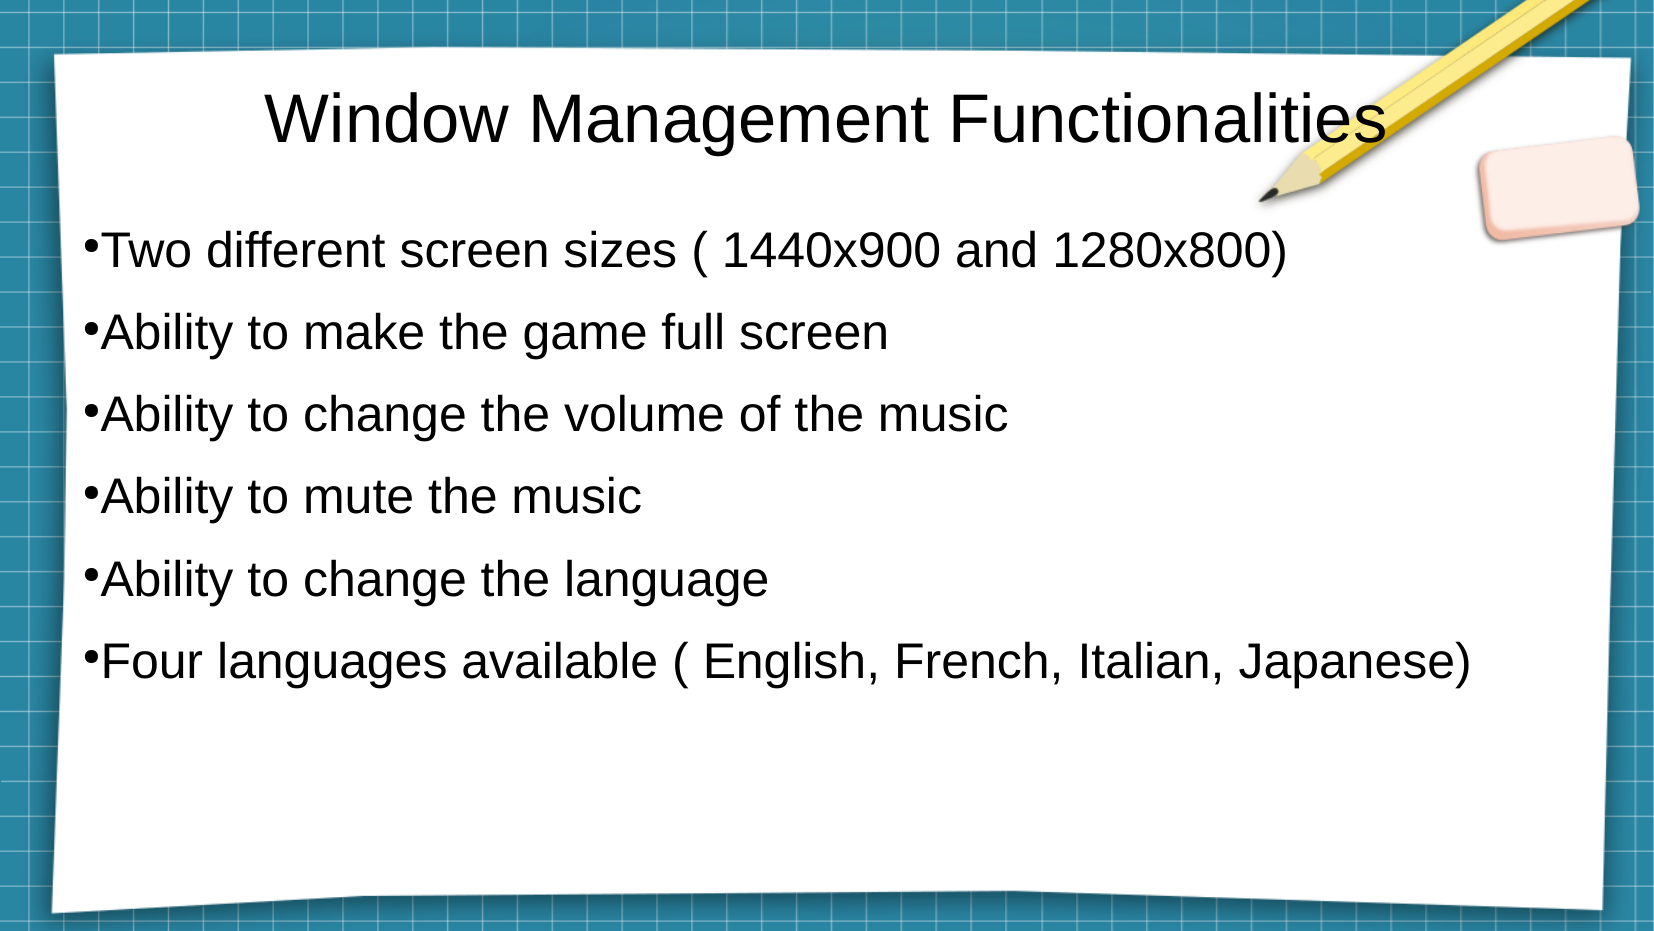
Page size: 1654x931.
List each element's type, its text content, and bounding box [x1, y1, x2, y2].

title Window Management Functionalities [82, 37, 1571, 193]
list Two different screen sizes ( 1440x900 and 1280x800) Ability to make the game full screen Ability to change the volume of the music Ability to mute the music Ability to change the language Four languages available ( English, French, Italian, Japanese) [82, 217, 1571, 758]
picture [0, 0, 1654, 931]
